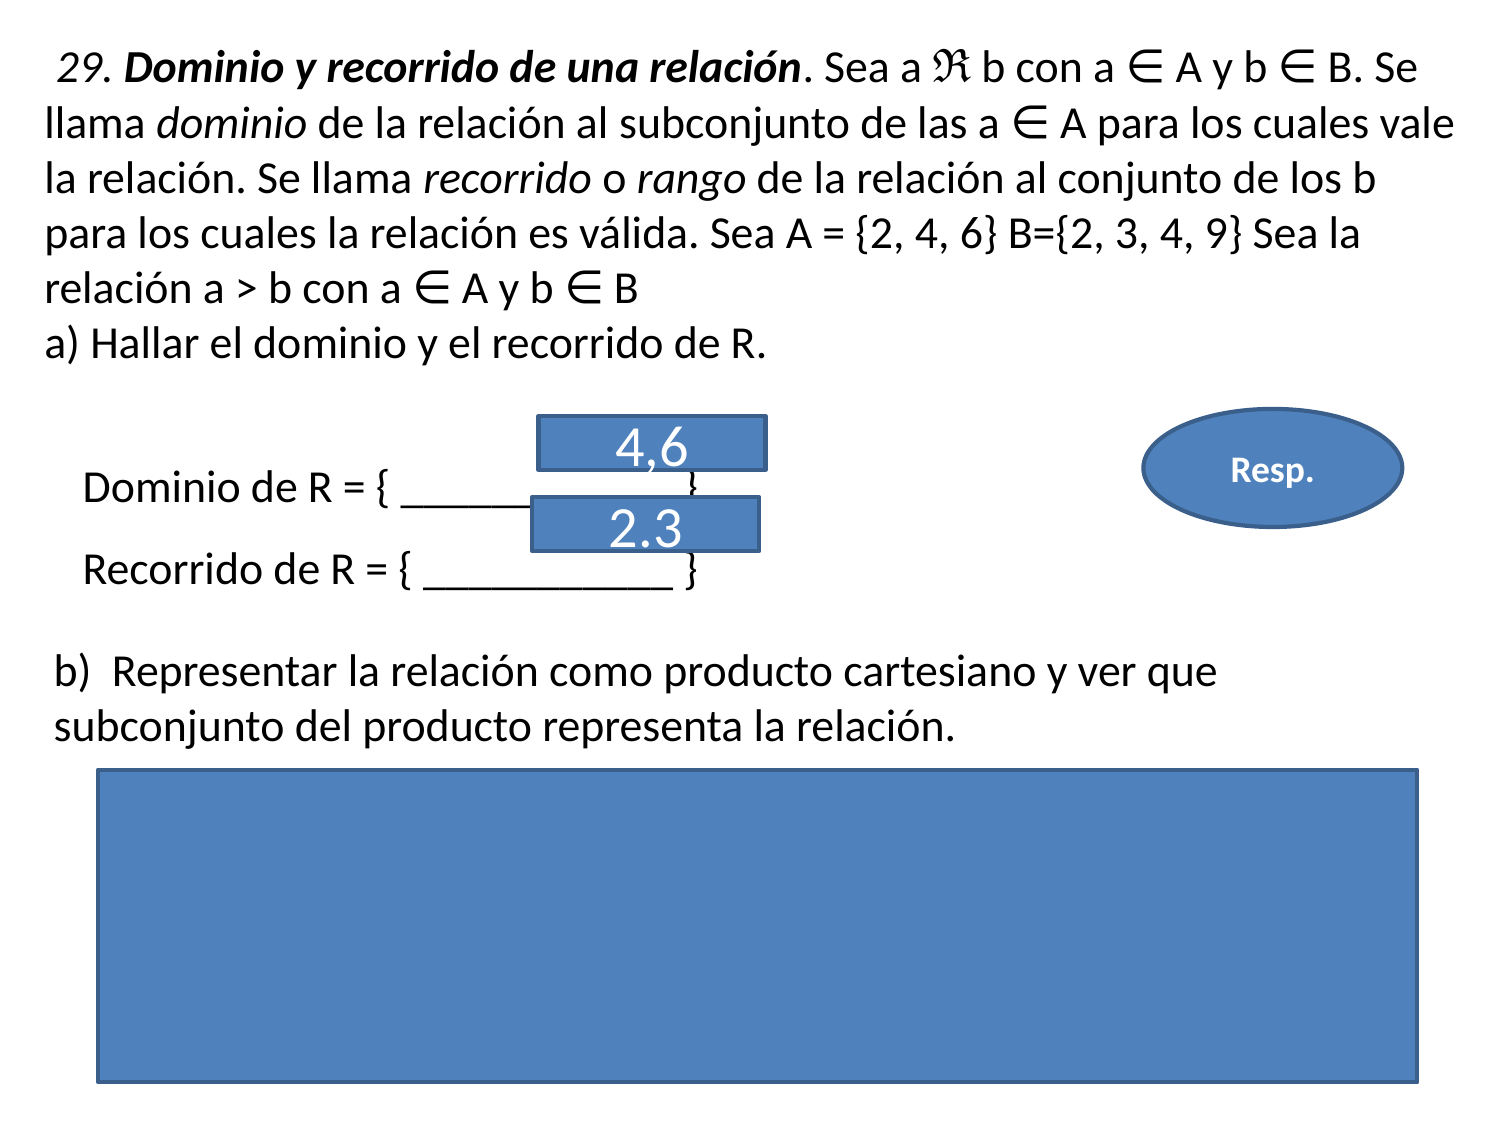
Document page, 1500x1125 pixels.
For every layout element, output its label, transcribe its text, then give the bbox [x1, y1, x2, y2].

text_box b) Representar la relación como producto cartesiano y ver que subconjunto del producto representa la relación. [38, 633, 1428, 759]
text_box 2.3 [532, 497, 760, 551]
title 29. Dominio y recorrido de una relación. Sea a ℜ b con a ∈ A y b ∈ B. Se llama dominio de la relación al subconjunto de las a ∈ A para los cuales vale la relación. Se llama recorrido o rango de la relación al conjunto de los b para los cuales la relación es válida. Sea A = {2, 4, 6} B={2, 3, 4, 9} Sea la relación a > b con a ∈ A y b ∈ B a) Hallar el dominio y el recorrido de R. [29, 90, 1483, 421]
text_box Dominio de R = { ____________ } Recorrido de R = { ___________ } [67, 421, 1332, 633]
text_box [98, 769, 1418, 1083]
text_box Resp. [1143, 408, 1403, 528]
text_box 4,6 [538, 416, 766, 470]
